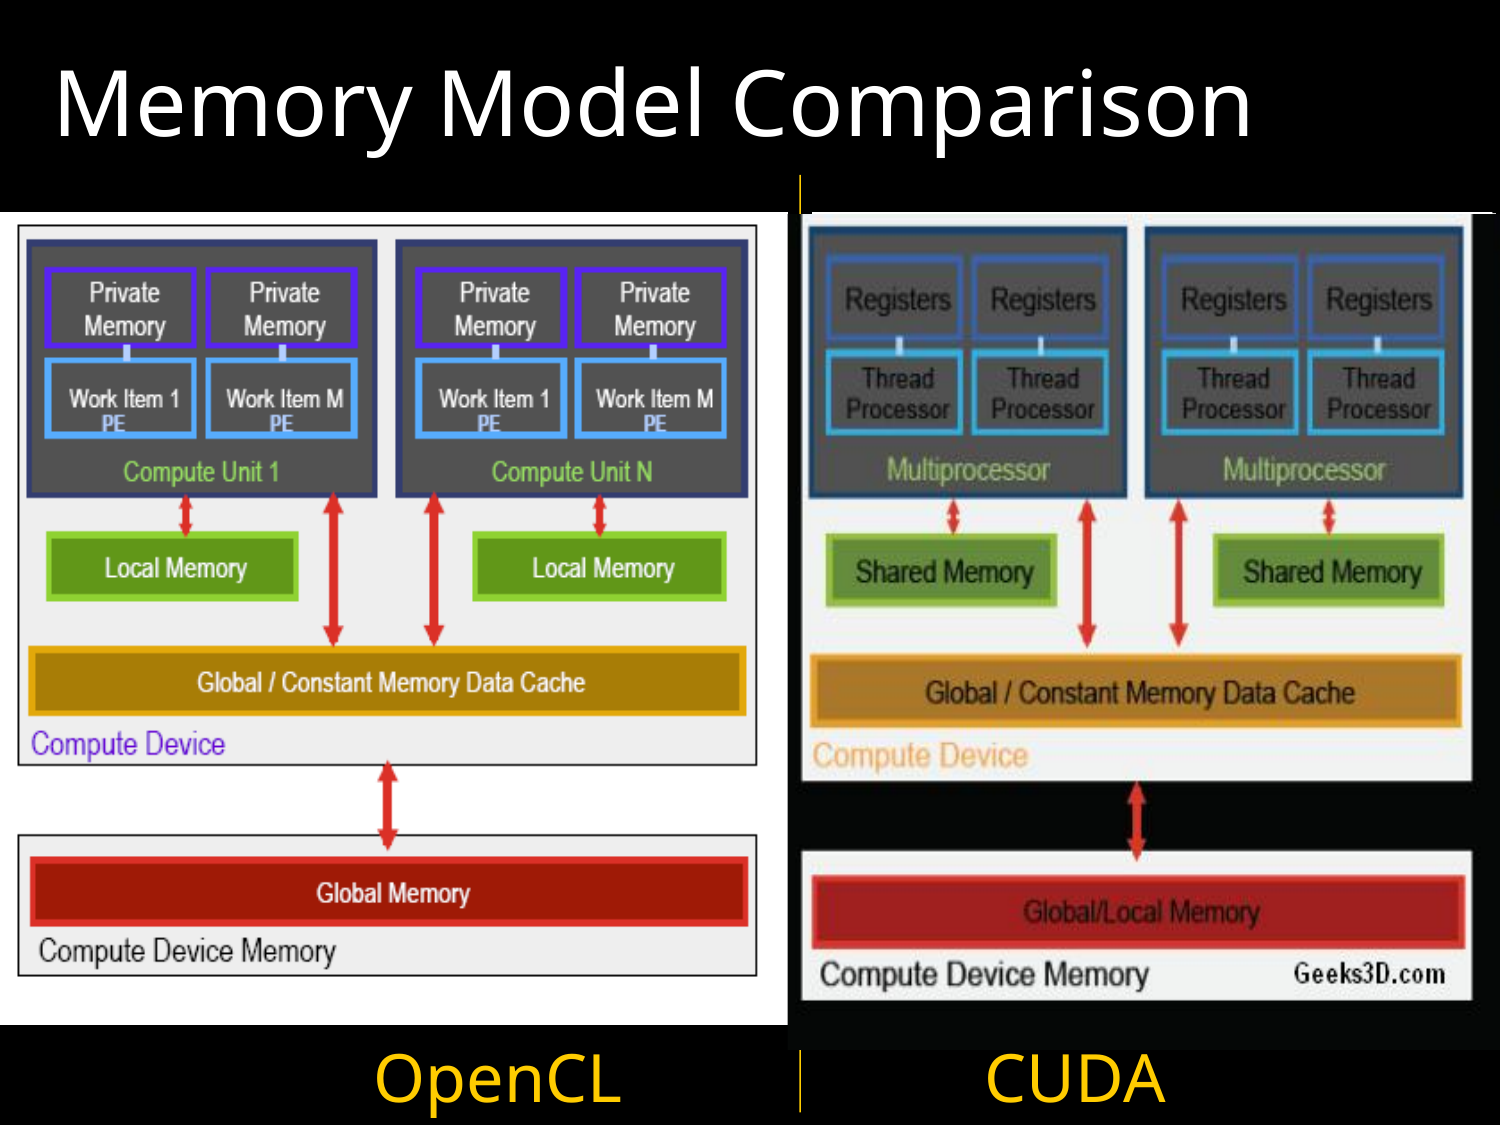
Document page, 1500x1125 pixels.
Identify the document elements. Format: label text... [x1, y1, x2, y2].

text_box Memory Model Comparison [37, 24, 1463, 175]
text_box OpenCL CUDA [99, 1037, 1475, 1125]
picture [0, 212, 1500, 1050]
